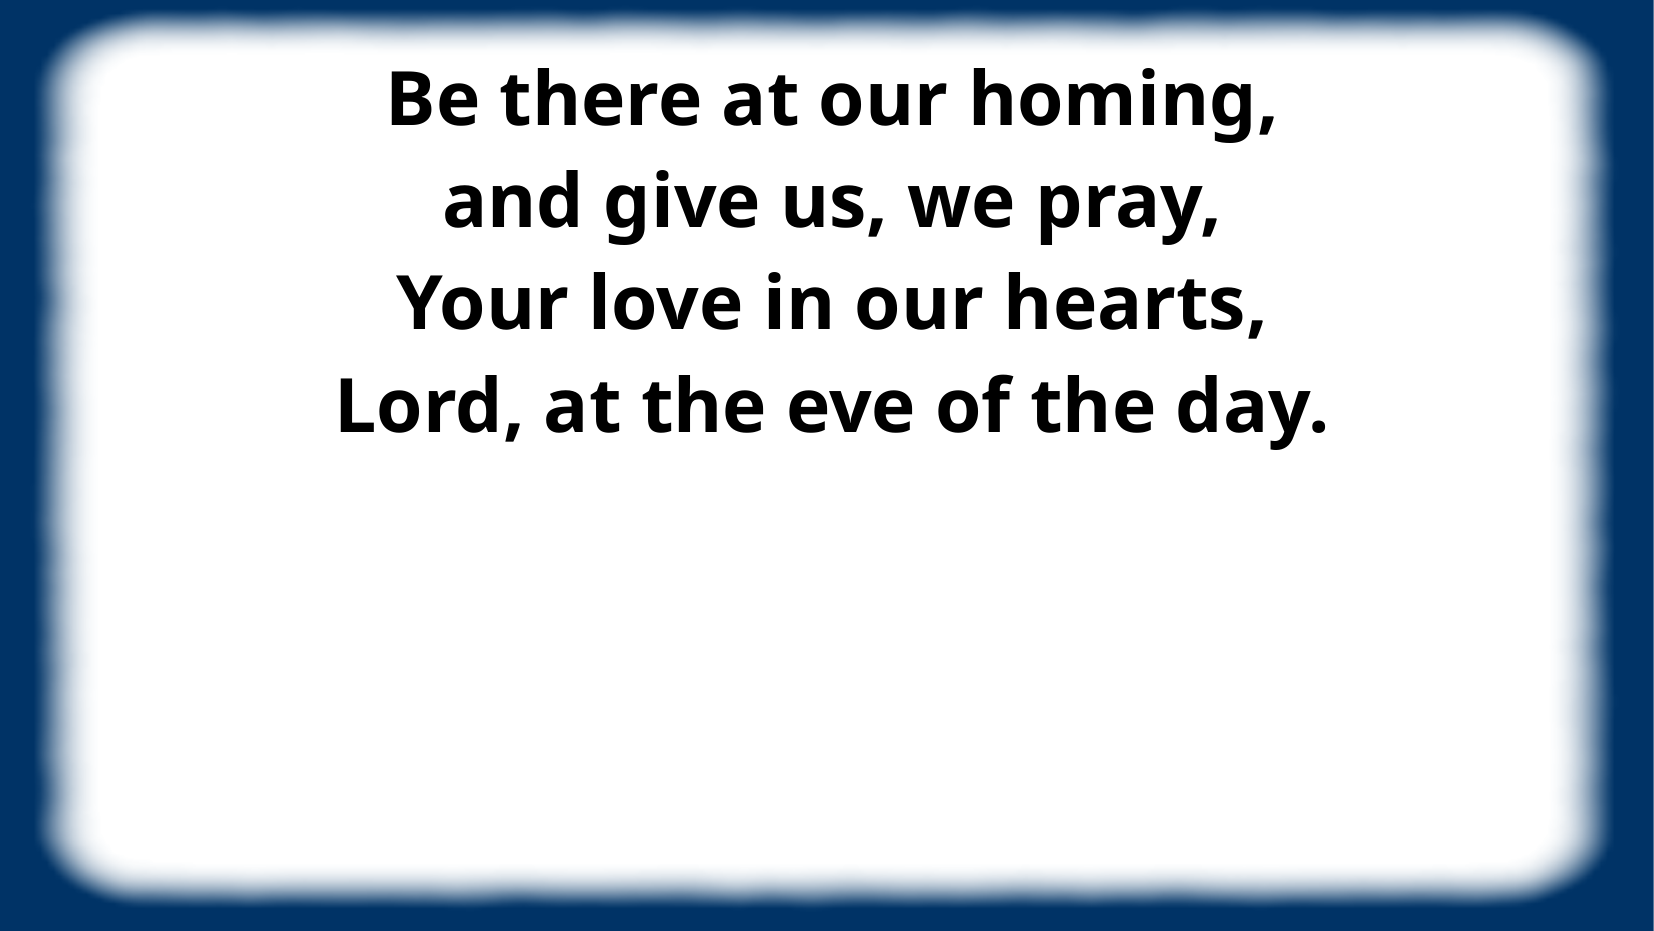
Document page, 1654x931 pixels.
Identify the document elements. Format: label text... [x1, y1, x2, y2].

picture [0, 0, 1654, 931]
text_box Be there at our homing, and give us, we pray, Your love in our hearts, Lord, at the eve of the day. [75, 37, 1591, 452]
